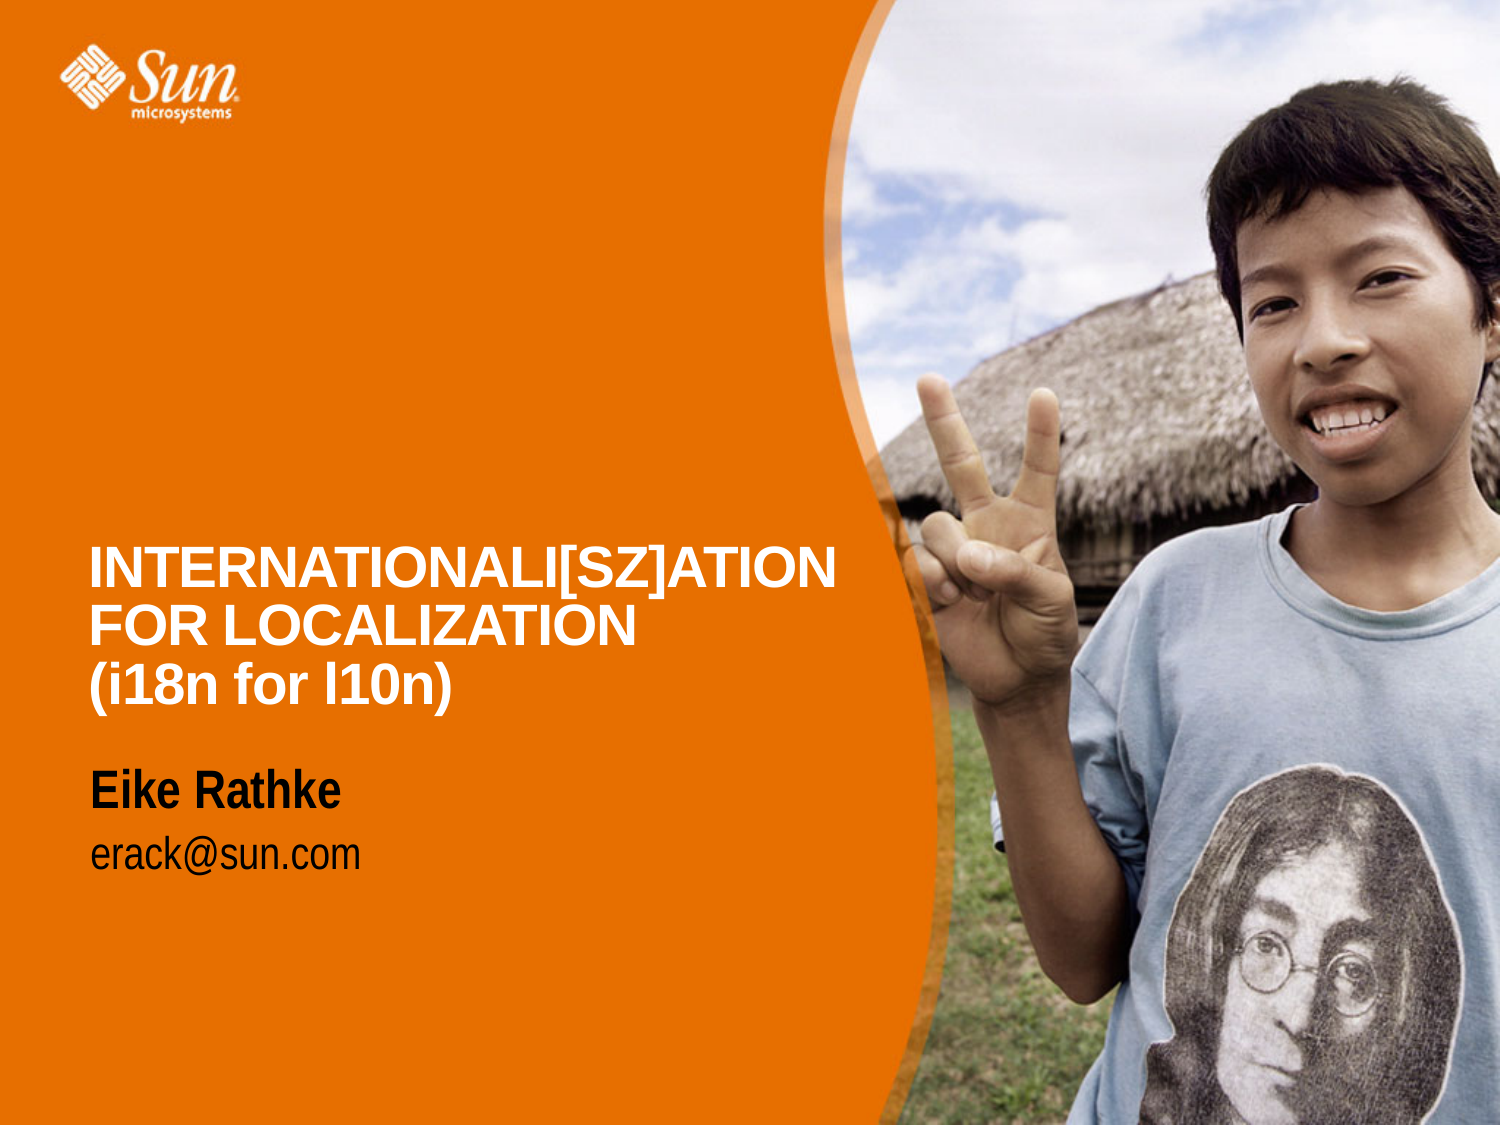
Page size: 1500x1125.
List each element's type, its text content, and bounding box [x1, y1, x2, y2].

picture [0, 0, 1500, 1125]
title INTERNATIONALI[SZ]ATION FOR LOCALIZATION (i18n for l10n) [88, 470, 908, 716]
list Eike Rathke erack@sun.com [90, 766, 1080, 987]
